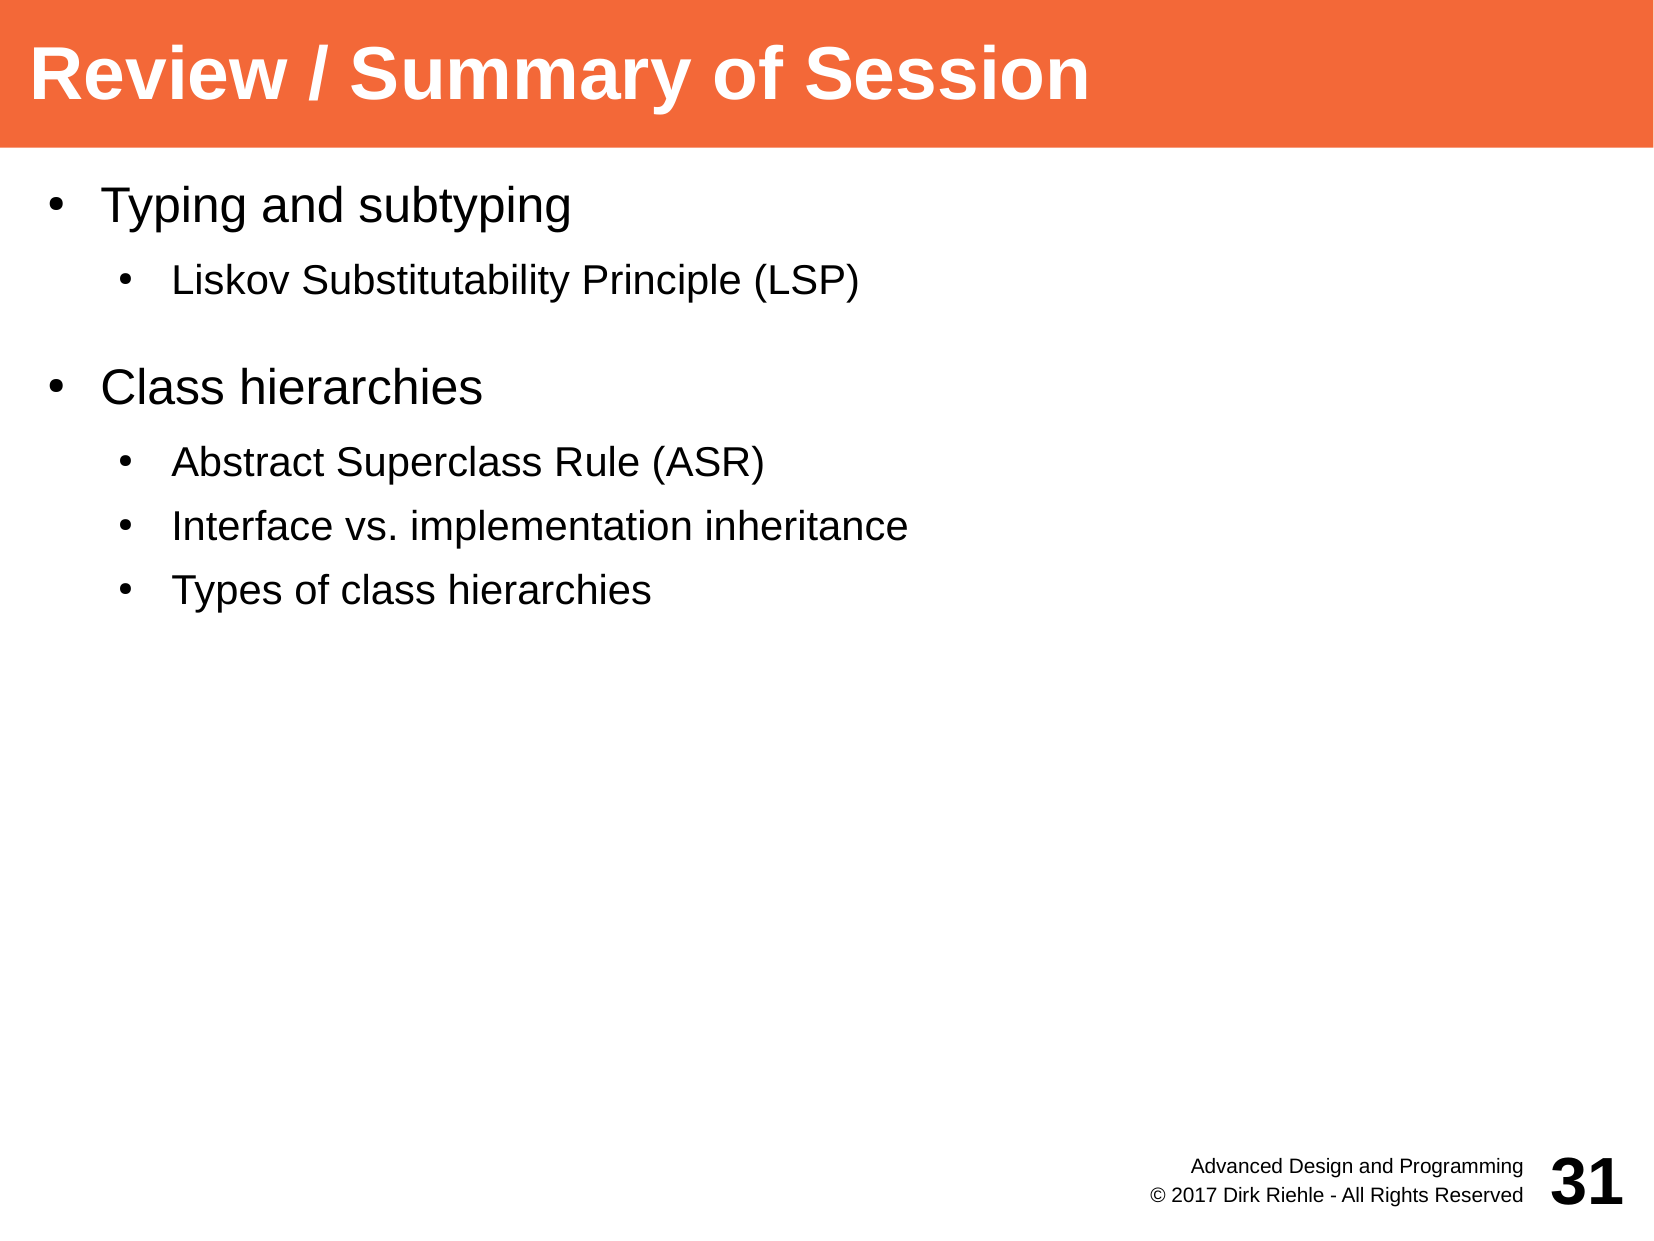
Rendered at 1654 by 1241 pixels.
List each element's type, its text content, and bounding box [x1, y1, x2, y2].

title Review / Summary of Session [0, 0, 1654, 148]
list Typing and subtyping Liskov Substitutability Principle (LSP) Class hierarchies Abstract Superclass Rule (ASR) Interface vs. implementation inheritance Types of class hierarchies [29, 177, 1625, 1063]
